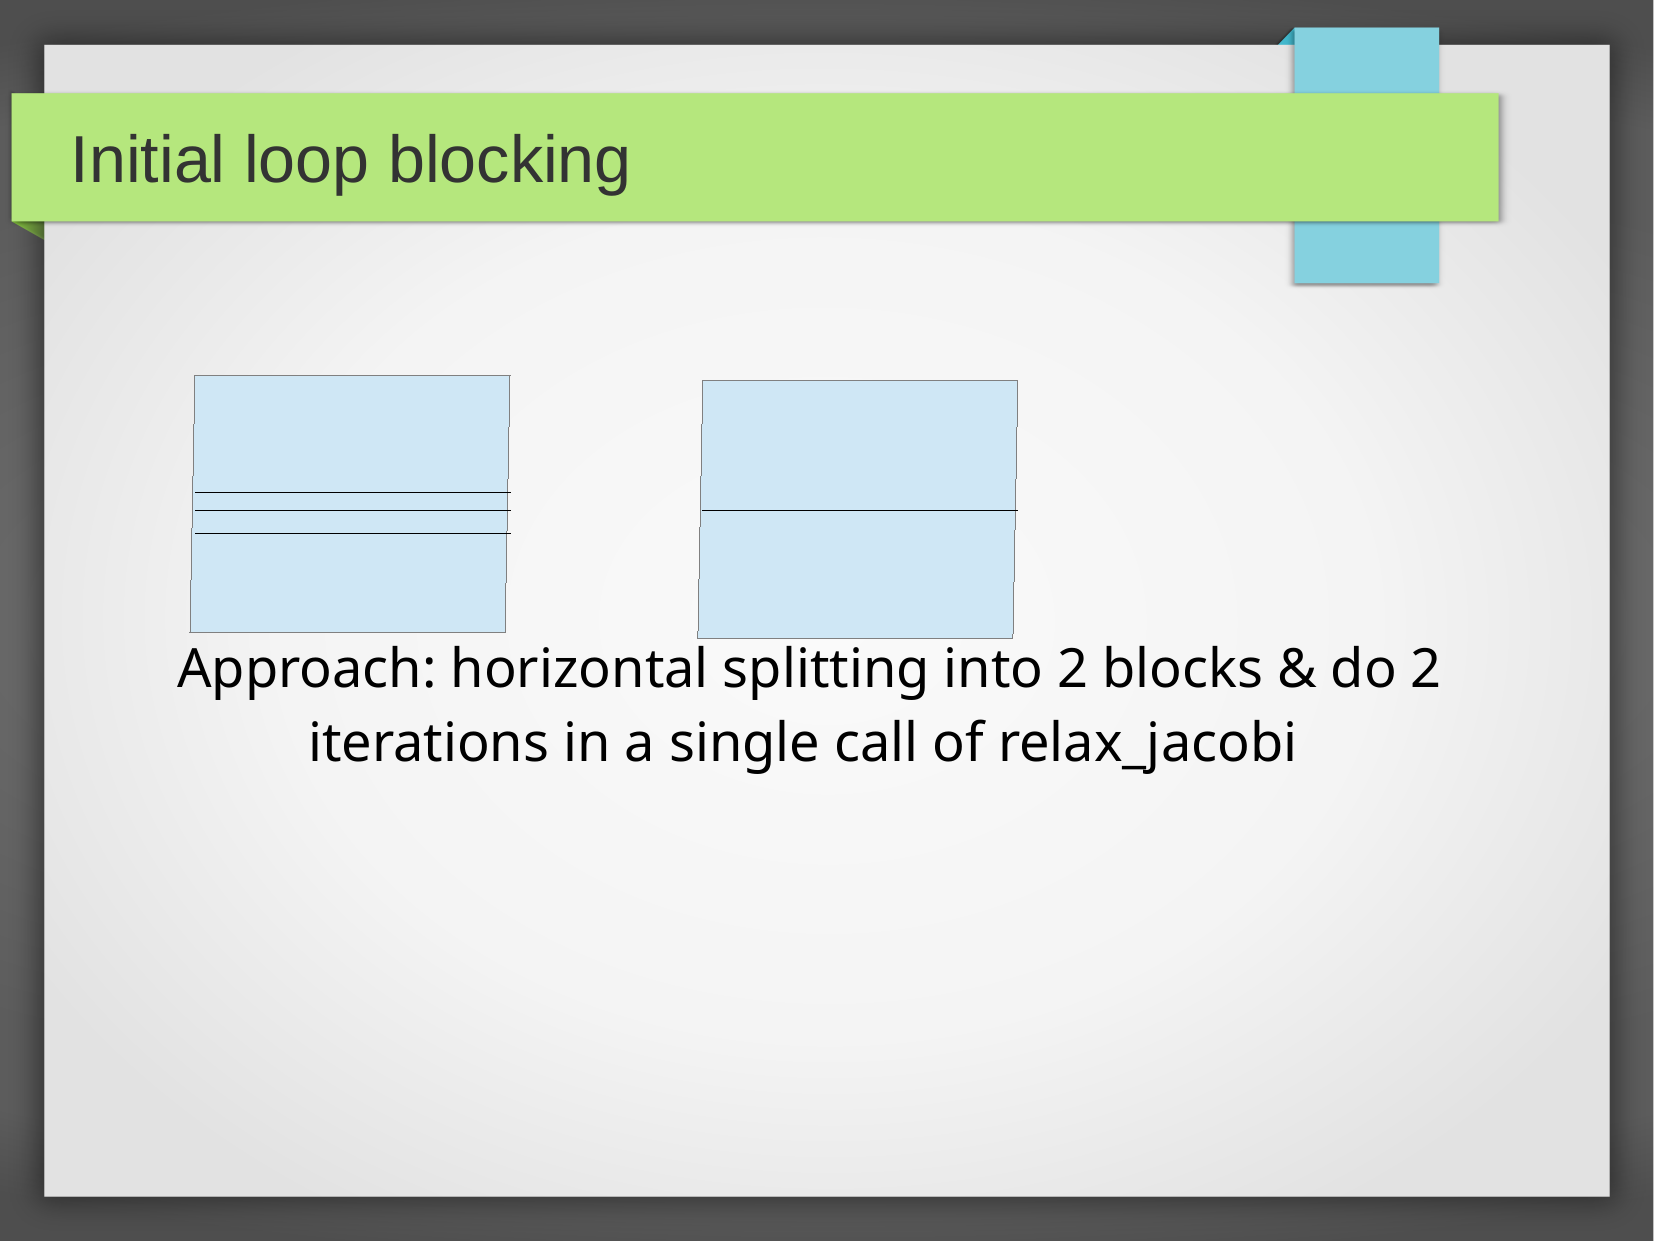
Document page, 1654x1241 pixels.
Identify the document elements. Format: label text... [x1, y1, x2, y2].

subtitle Approach: horizontal splitting into 2 blocks & do 2 iterations in a single call of relax_jacobi [82, 343, 1538, 1063]
title Initial loop blocking [70, 106, 1229, 213]
picture [0, 0, 1654, 1241]
